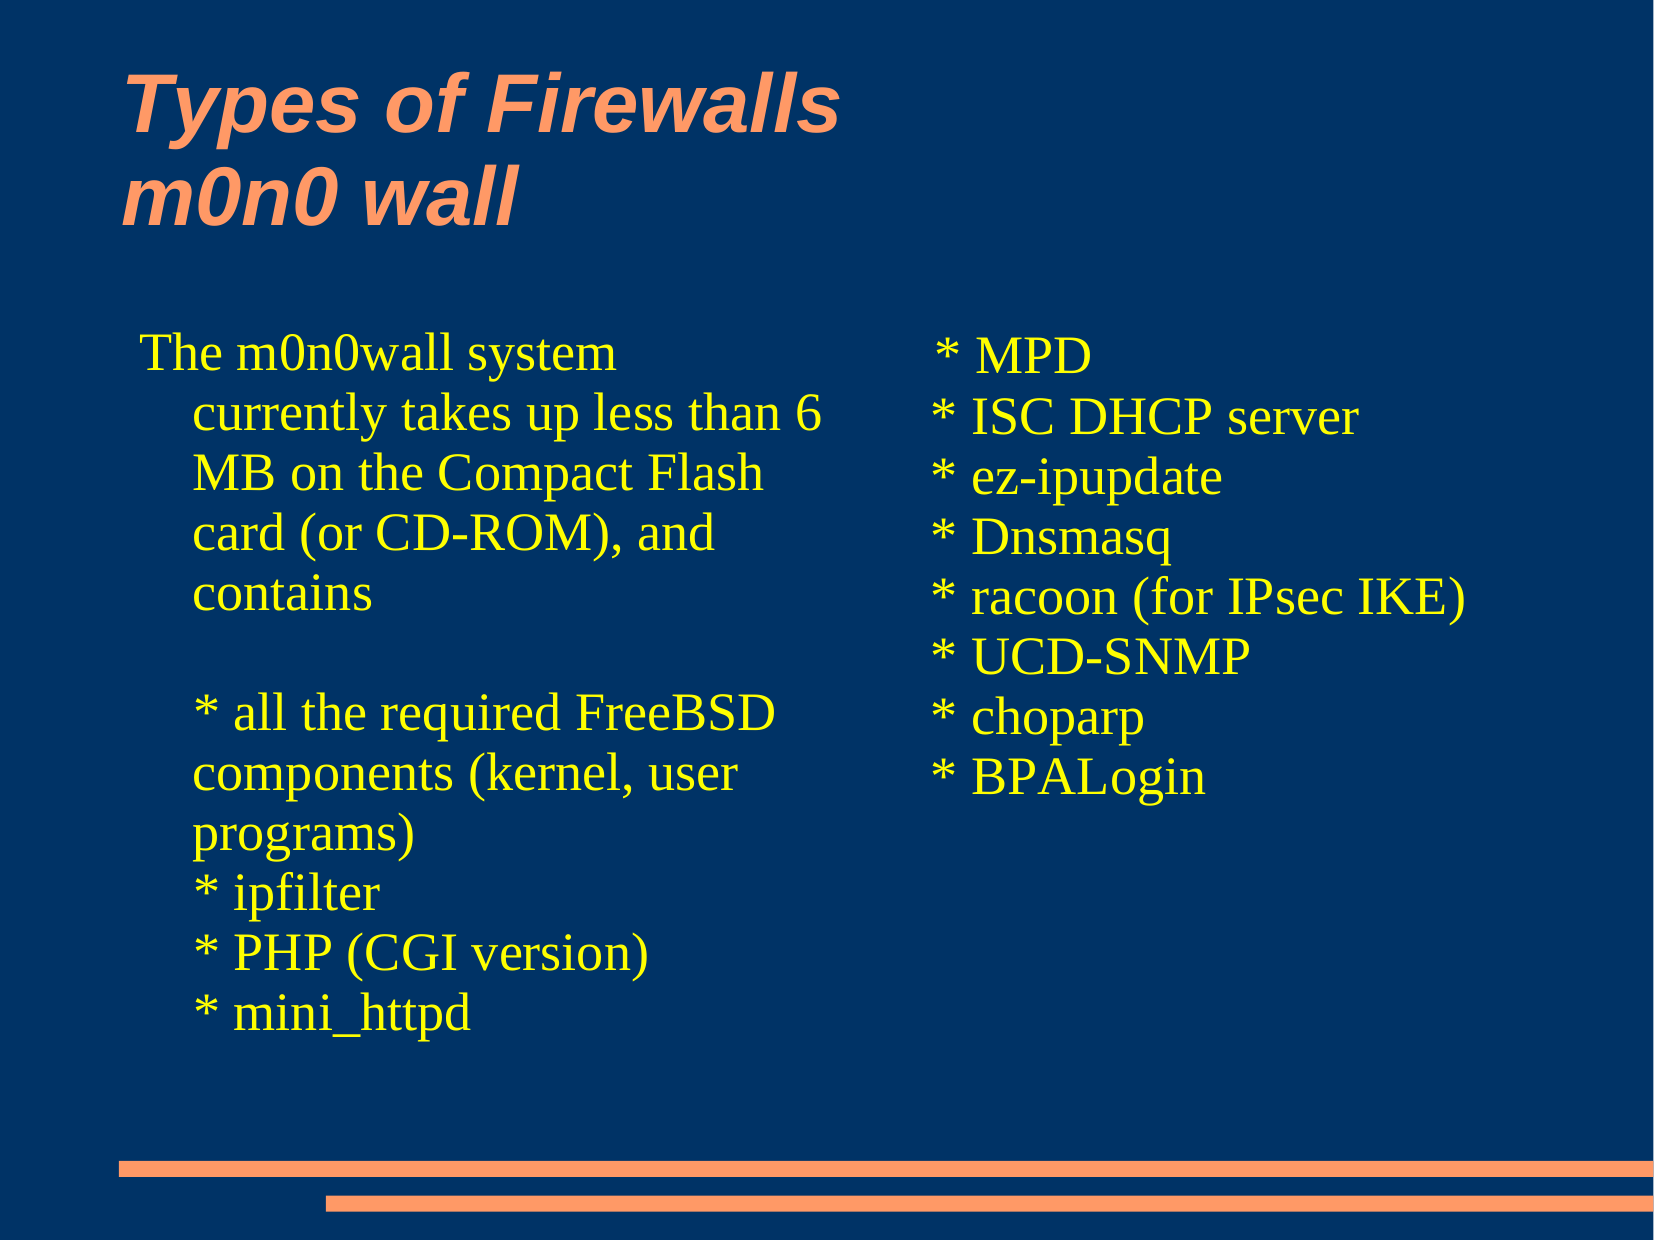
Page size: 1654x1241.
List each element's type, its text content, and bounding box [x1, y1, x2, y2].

list * MPD * ISC DHCP server * ez-ipupdate * Dnsmasq * racoon (for IPsec IKE) * UCD-SNMP * choparp * BPALogin [858, 322, 1562, 1133]
list The m0n0wall system currently takes up less than 6 MB on the Compact Flash card (or CD-ROM), and contains * all the required FreeBSD components (kernel, user programs) * ipfilter * PHP (CGI version) * mini_httpd [121, 322, 824, 1234]
title Types of Firewalls m0n0 wall [121, 46, 1534, 254]
